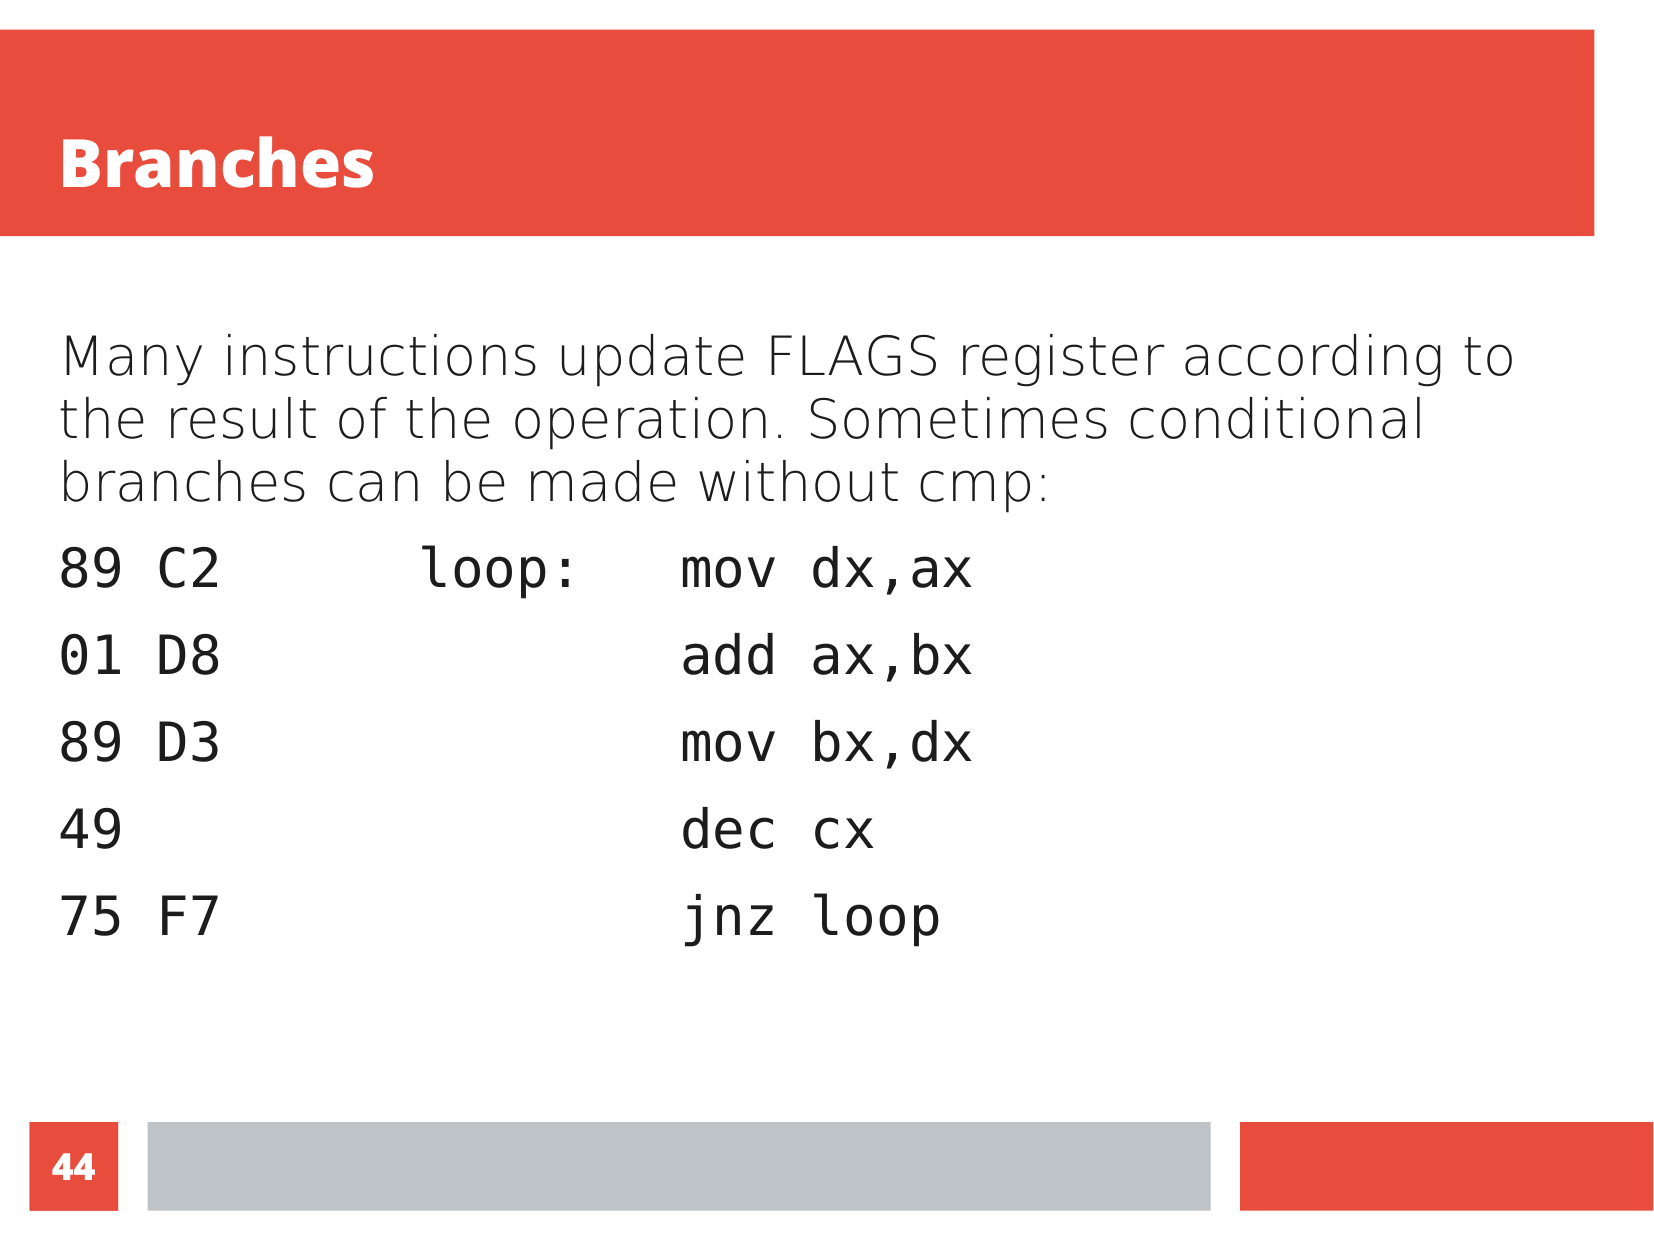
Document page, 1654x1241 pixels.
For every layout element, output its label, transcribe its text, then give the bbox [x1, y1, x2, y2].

list Many instructions update FLAGS register according to the result of the operation. Sometimes conditional branches can be made without cmp: 89 C2 loop: mov dx,ax 01 D8 add ax,bx 89 D3 mov bx,dx 49 dec cx 75 F7 jnz loop [59, 324, 1565, 1093]
title Branches [59, 59, 1595, 207]
